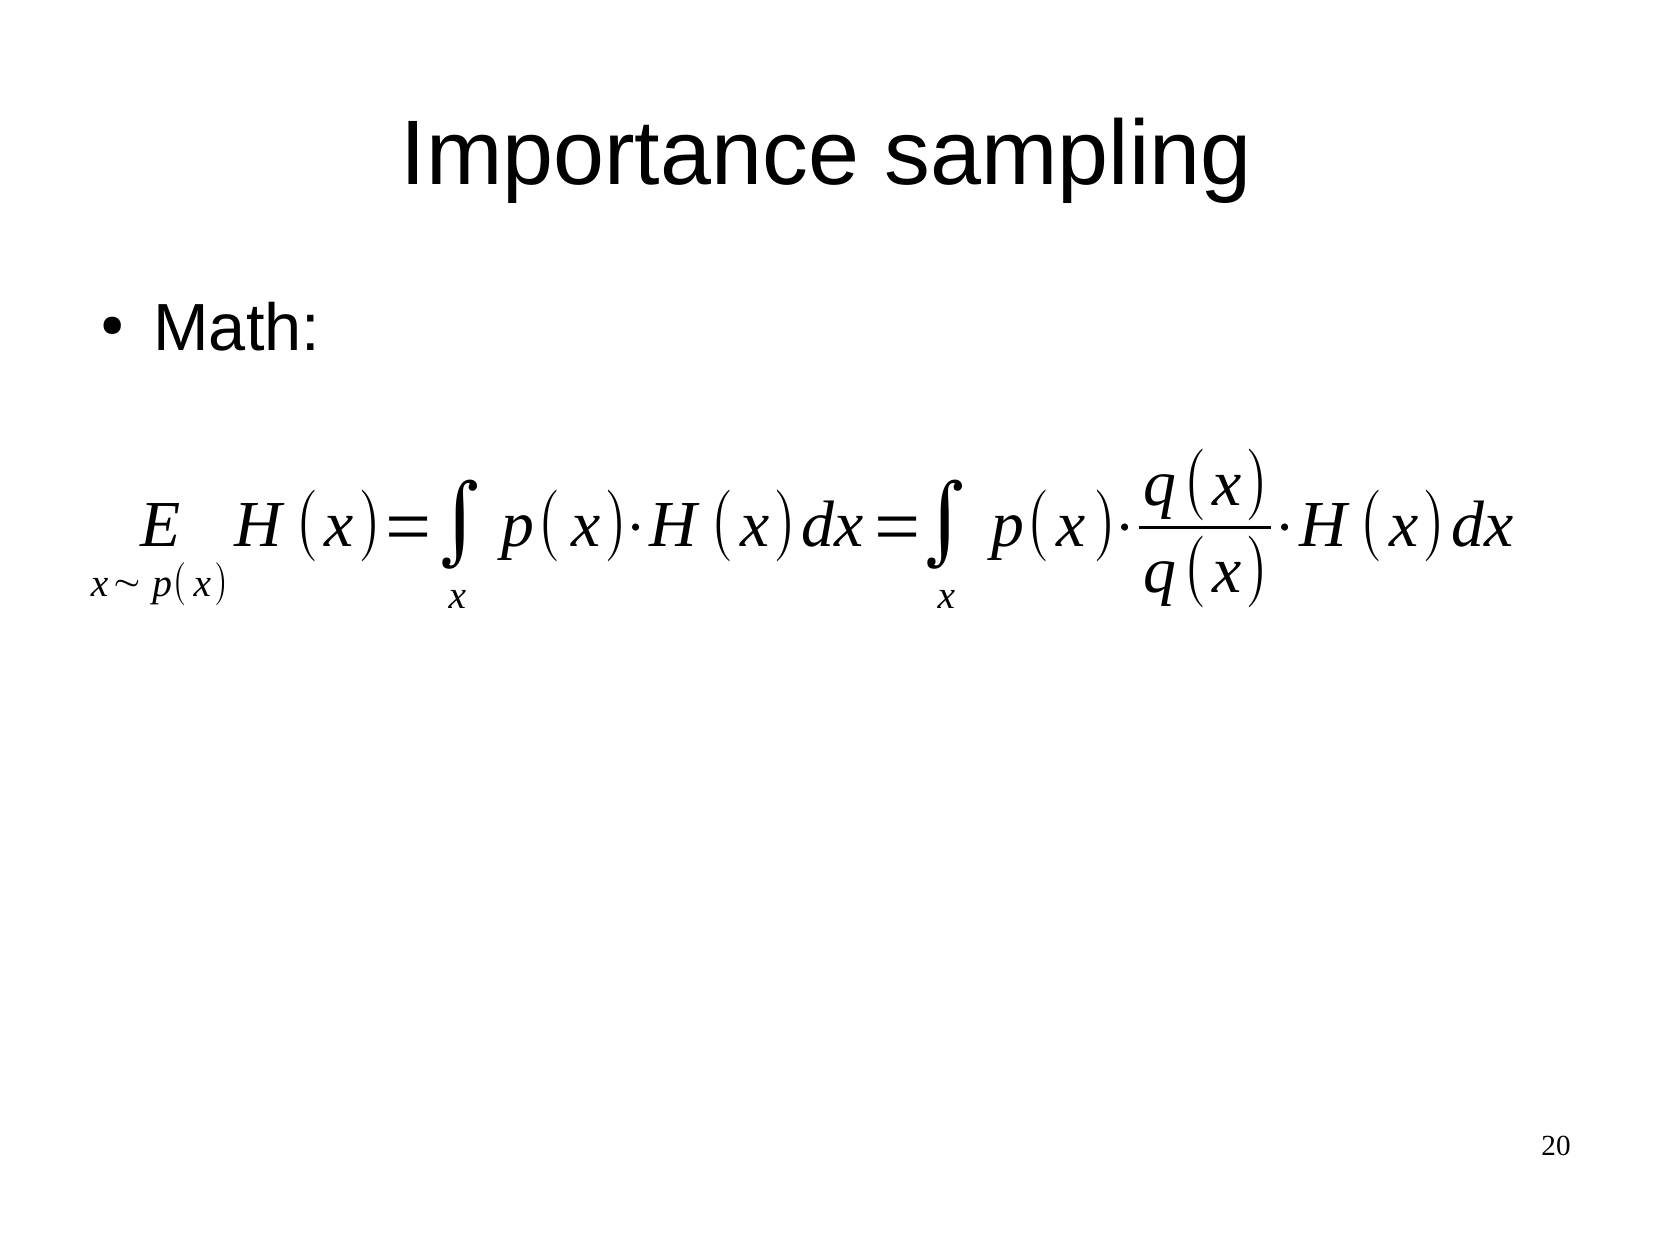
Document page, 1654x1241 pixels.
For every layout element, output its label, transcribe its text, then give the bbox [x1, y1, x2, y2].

title Importance sampling [82, 49, 1571, 257]
list Math: [82, 290, 1571, 1010]
chart [74, 444, 1534, 619]
